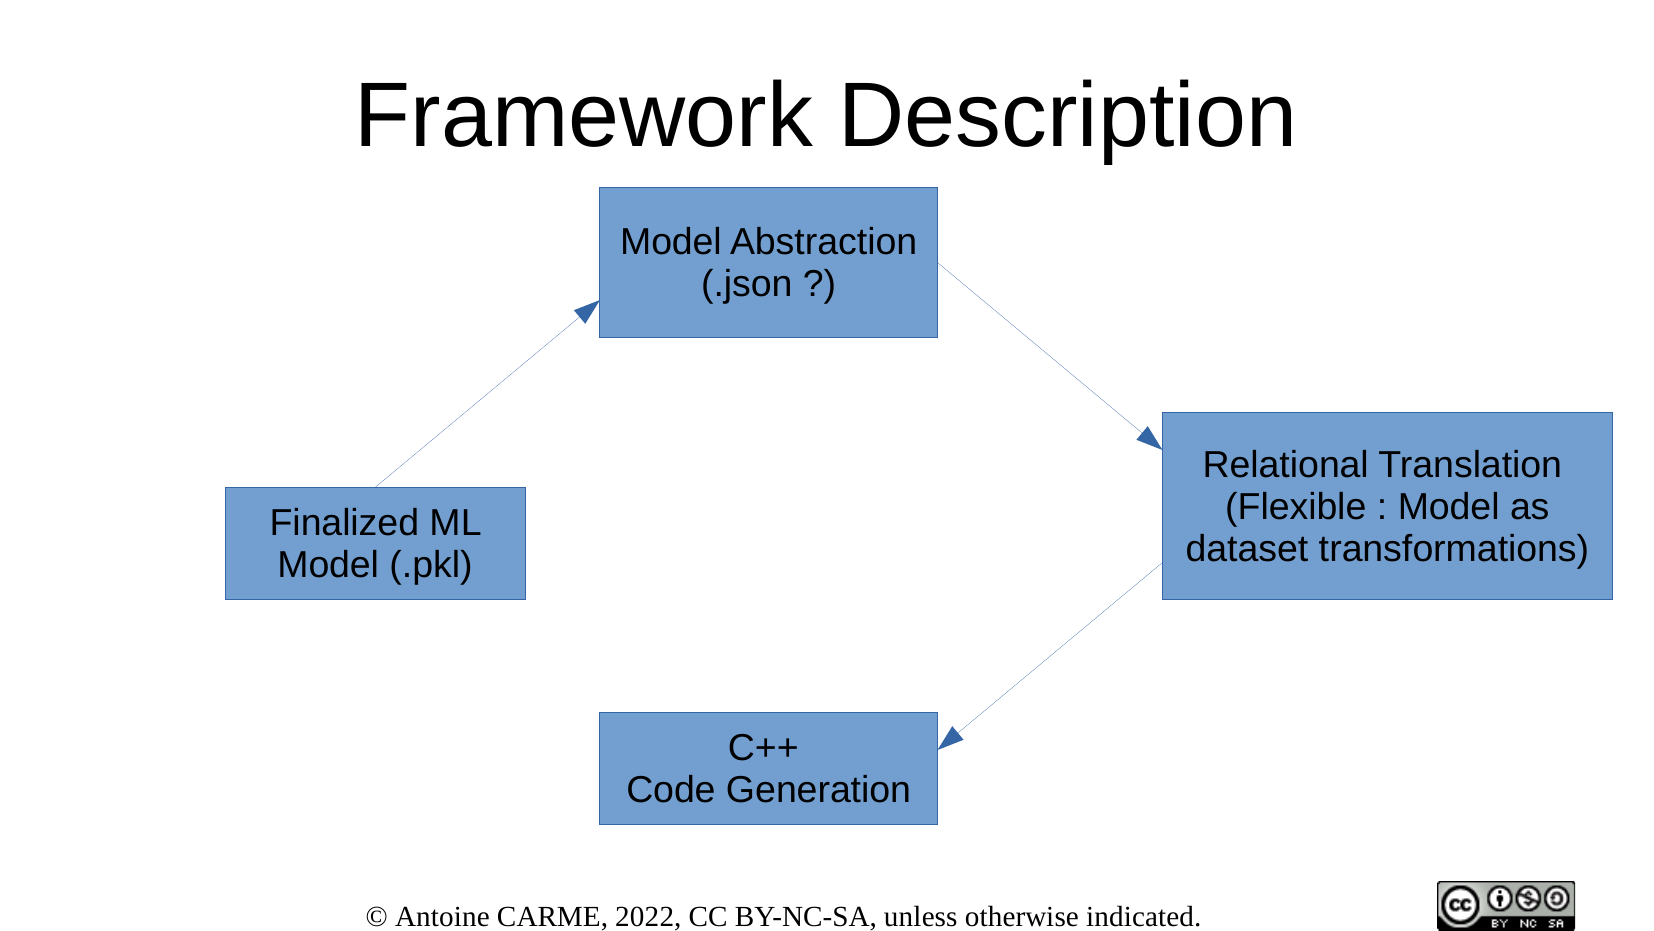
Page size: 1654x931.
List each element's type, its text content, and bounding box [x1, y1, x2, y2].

text_box Relational Translation (Flexible : Model as dataset transformations) [1162, 412, 1613, 600]
title Framework Description [82, 37, 1571, 193]
text_box Model Abstraction (.json ?) [599, 187, 938, 338]
text_box Finalized ML Model (.pkl) [225, 487, 526, 600]
text_box C++ Code Generation [599, 712, 938, 825]
picture [1437, 881, 1576, 931]
